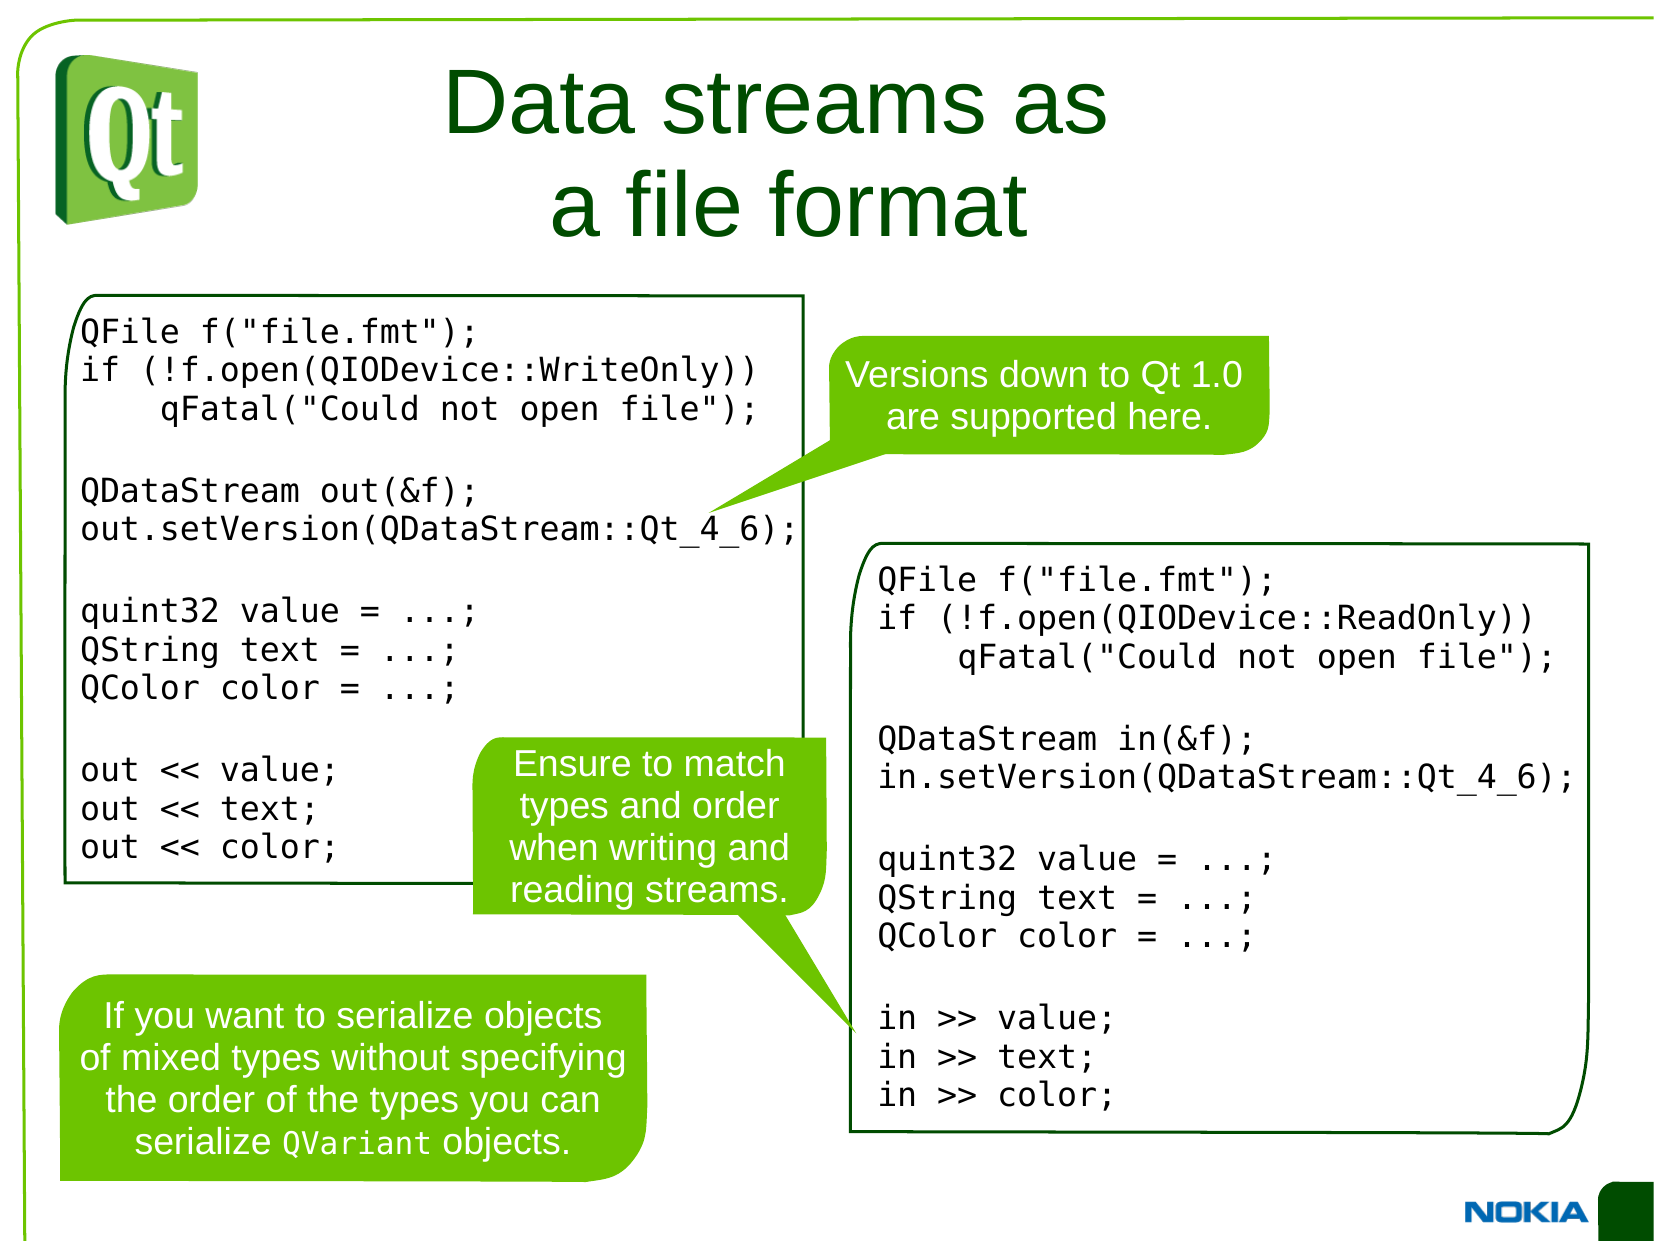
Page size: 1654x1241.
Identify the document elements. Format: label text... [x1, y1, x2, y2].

text_box Versions down to Qt 1.0 are supported here. [829, 335, 1270, 455]
text_box If you want to serialize objects of mixed types without specifying the order of the types you can serialize QVariant objects. [59, 974, 648, 1183]
text_box Ensure to match types and order when writing and reading streams. [472, 737, 827, 916]
text_box QFile f("file.fmt"); if (!f.open(QIODevice::ReadOnly)) qFatal("Could not open file"); QDataStream in(&f); in.setVersion(QDataStream::Qt_4_6); quint32 value = ...; QString text = ...; QColor color = ...; in >> value; in >> text; in >> color; [1570, 553, 1593, 1123]
text_box QFile f("file.fmt"); if (!f.open(QIODevice::WriteOnly)) qFatal("Could not open file"); QDataStream out(&f); out.setVersion(QDataStream::Qt_4_6); quint32 value = ...; QString text = ...; QColor color = ...; out << value; out << text; out << color; [67, 305, 801, 875]
title Data streams as a file format [251, 49, 1327, 257]
text_box [708, 424, 886, 513]
picture [55, 55, 198, 225]
picture [1465, 1201, 1589, 1223]
text_box [738, 915, 857, 1034]
text_box QFile f("file.fmt"); if (!f.open(QIODevice::ReadOnly)) qFatal("Could not open file"); QDataStream in(&f); in.setVersion(QDataStream::Qt_4_6); quint32 value = ...; QString text = ...; QColor color = ...; in >> value; in >> text; in >> color; [862, 553, 1587, 1123]
